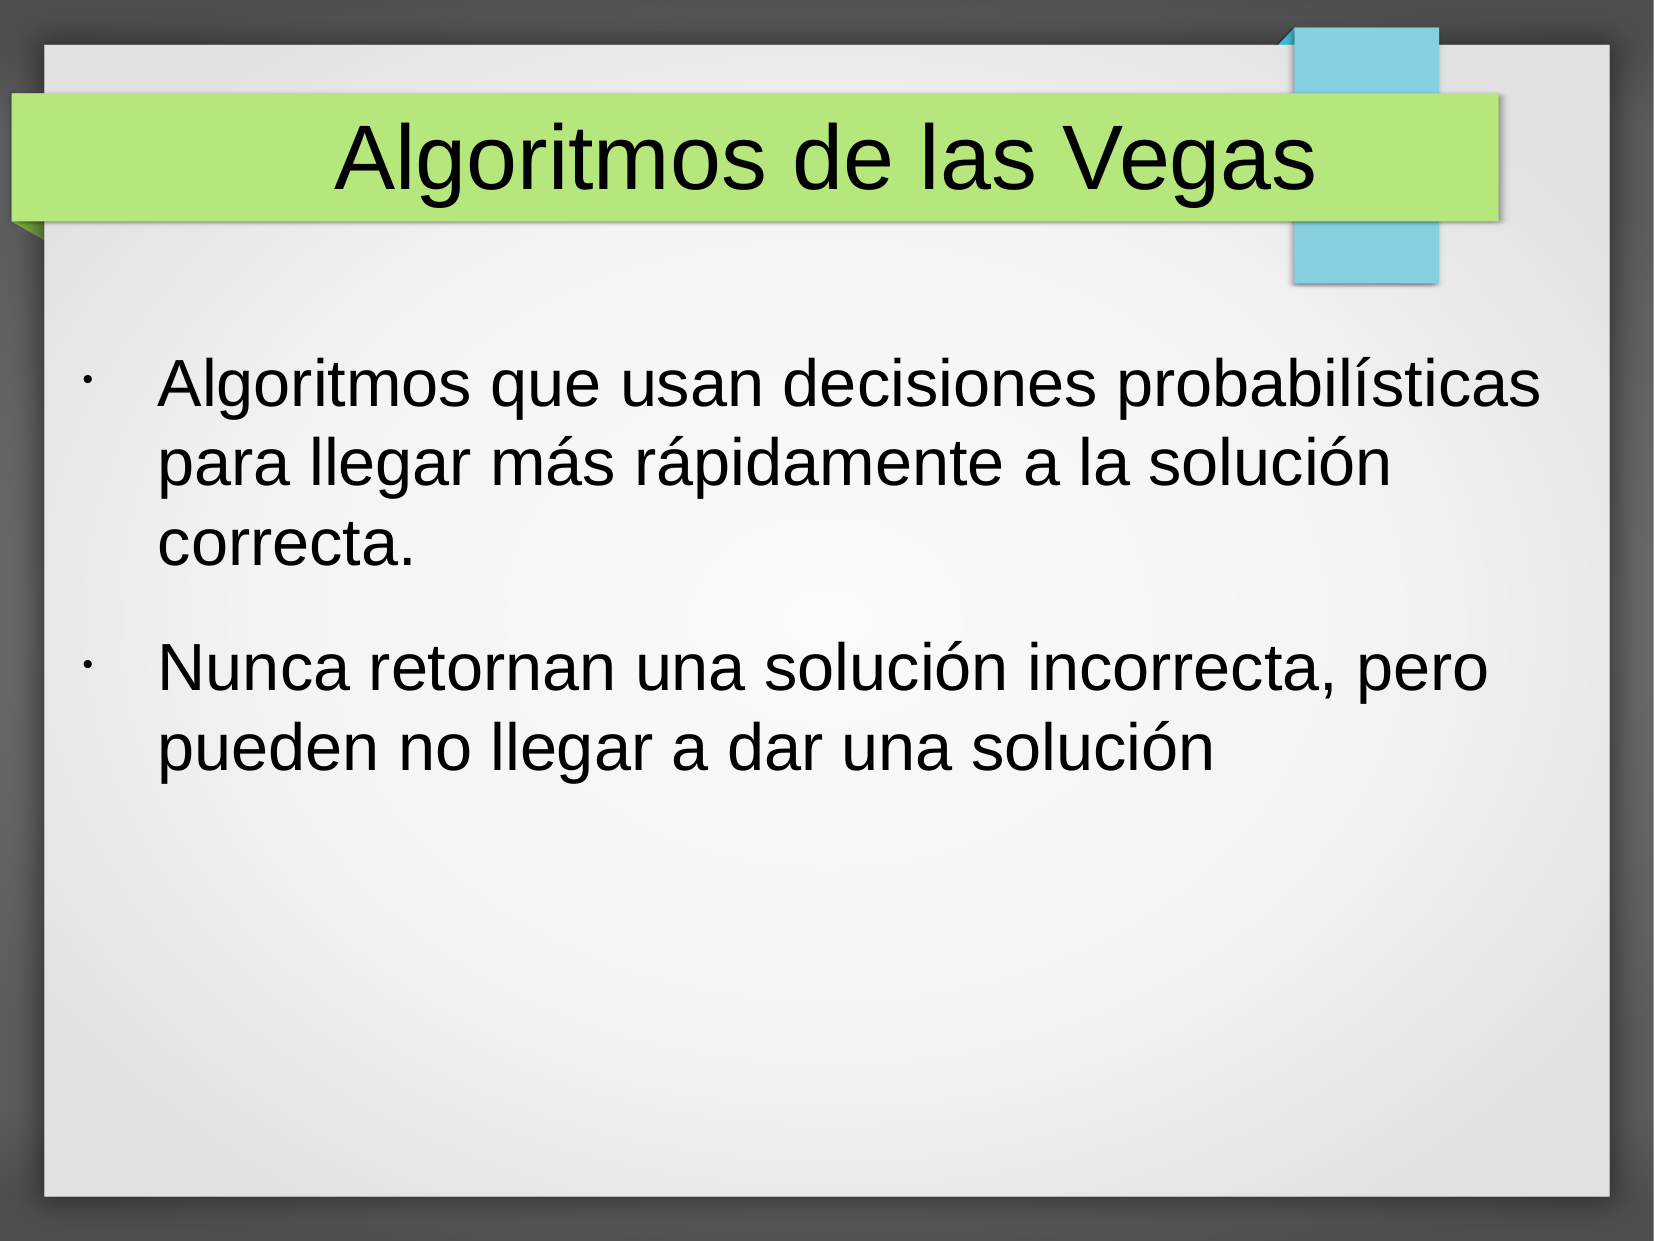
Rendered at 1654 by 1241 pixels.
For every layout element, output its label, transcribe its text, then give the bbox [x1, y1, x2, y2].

text_box Algoritmos que usan decisiones probabilísticas para llegar más rápidamente a la solución correcta. Nunca retornan una solución incorrecta, pero pueden no llegar a dar una solución [82, 339, 1571, 1059]
picture [0, 0, 1654, 1241]
text_box Algoritmos de las Vegas [82, 49, 1571, 257]
